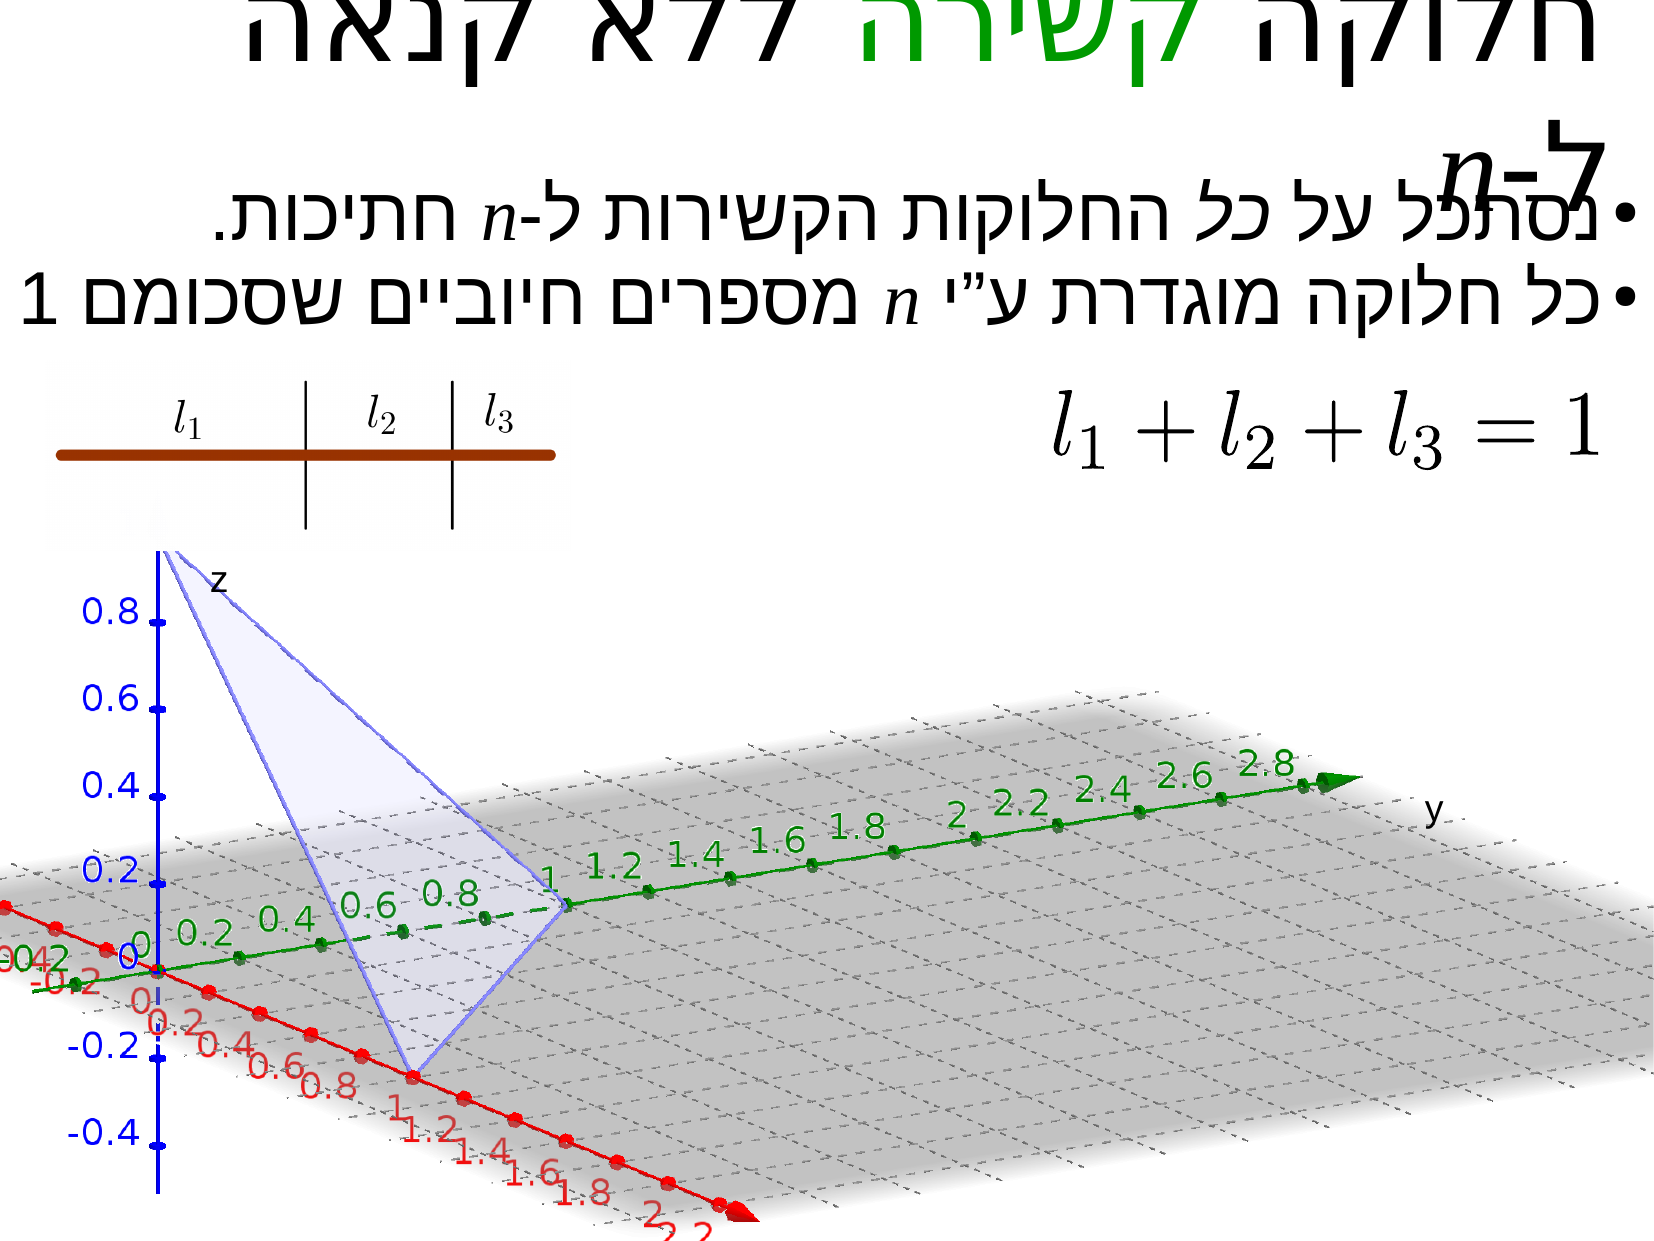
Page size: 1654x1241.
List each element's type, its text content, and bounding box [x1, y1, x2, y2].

text_box [1050, 390, 1606, 471]
title חלוקה קשירה ללא קנאה ל-n [30, 7, 1654, 165]
picture [0, 360, 1654, 1241]
text_box נסתכל על כל החלוקות הקשירות ל-n חתיכות. כל חלוקה מוגדרת ע”י n מספרים חיוביים שסכומם 1 [0, 165, 1654, 361]
text_box z [195, 550, 244, 608]
text_box y [1410, 780, 1459, 837]
